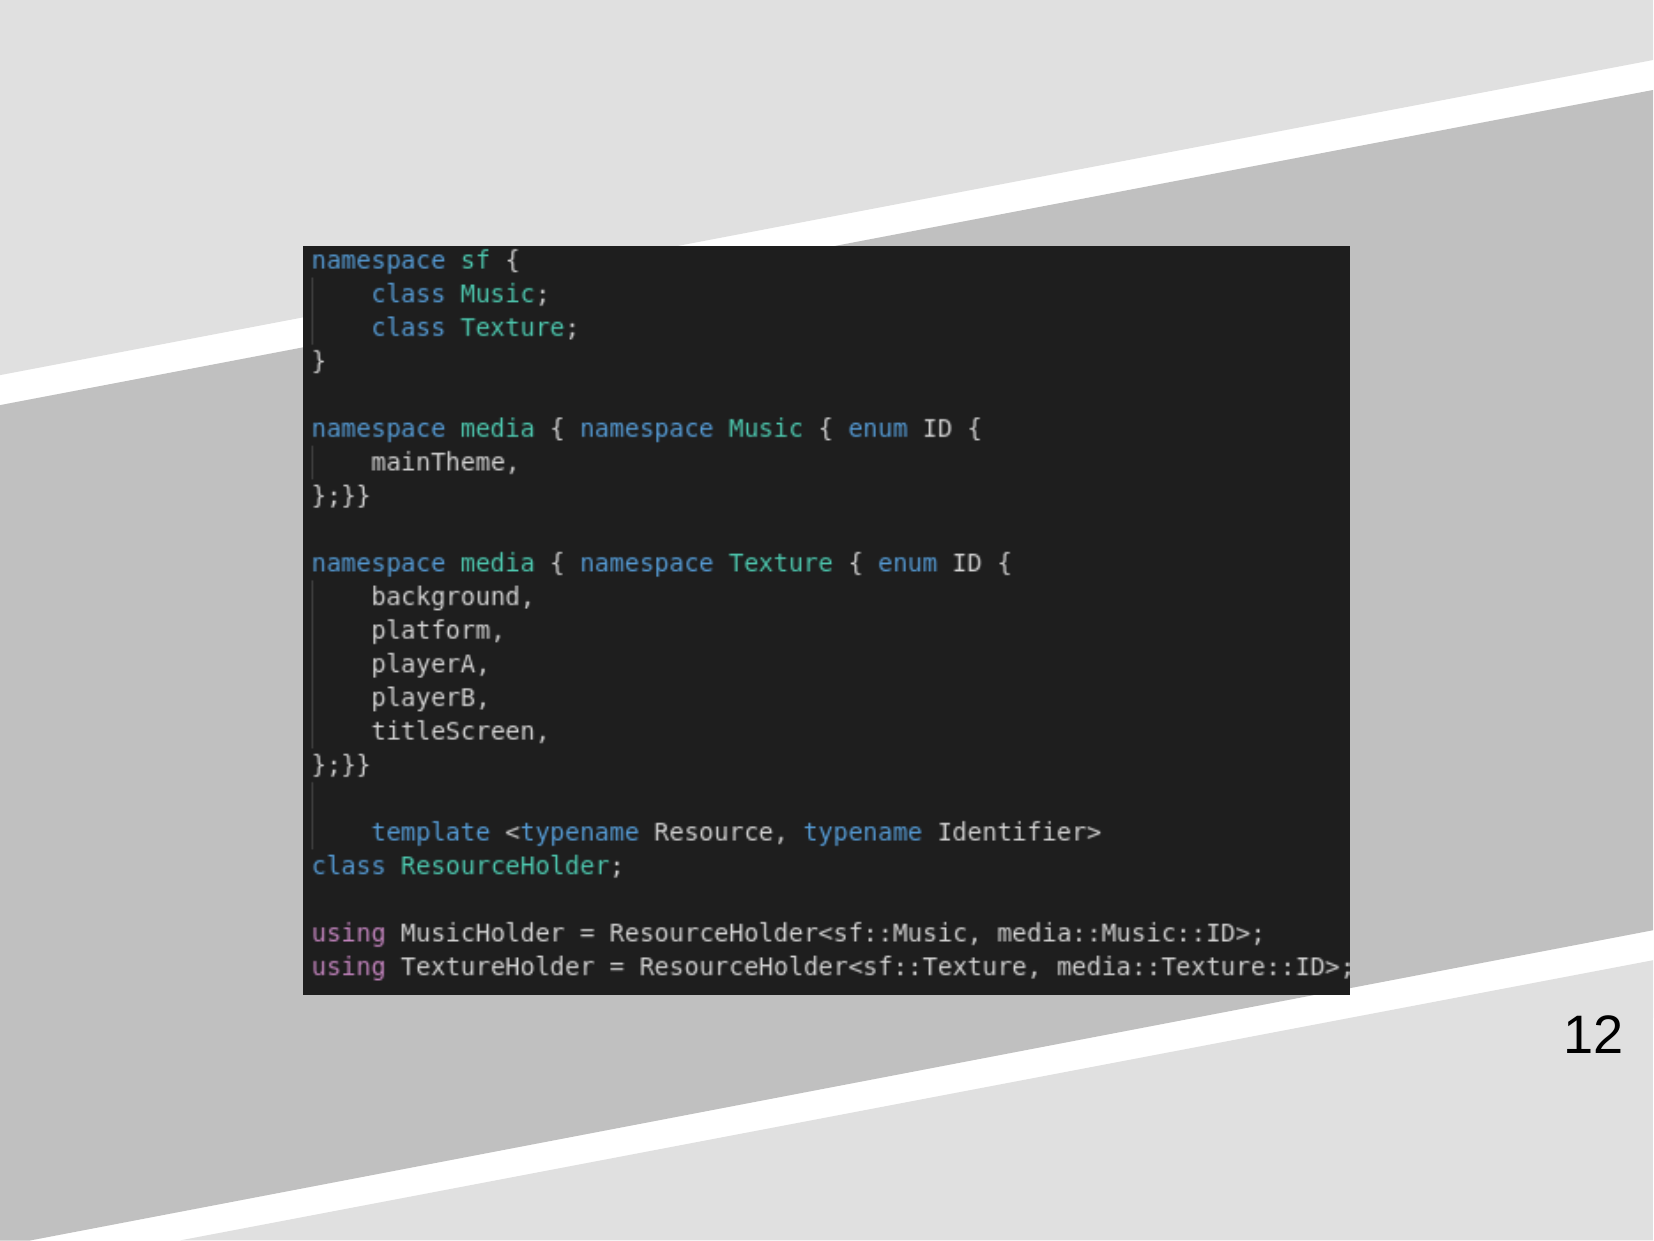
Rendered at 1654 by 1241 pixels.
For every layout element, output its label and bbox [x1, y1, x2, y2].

picture [303, 246, 1350, 995]
